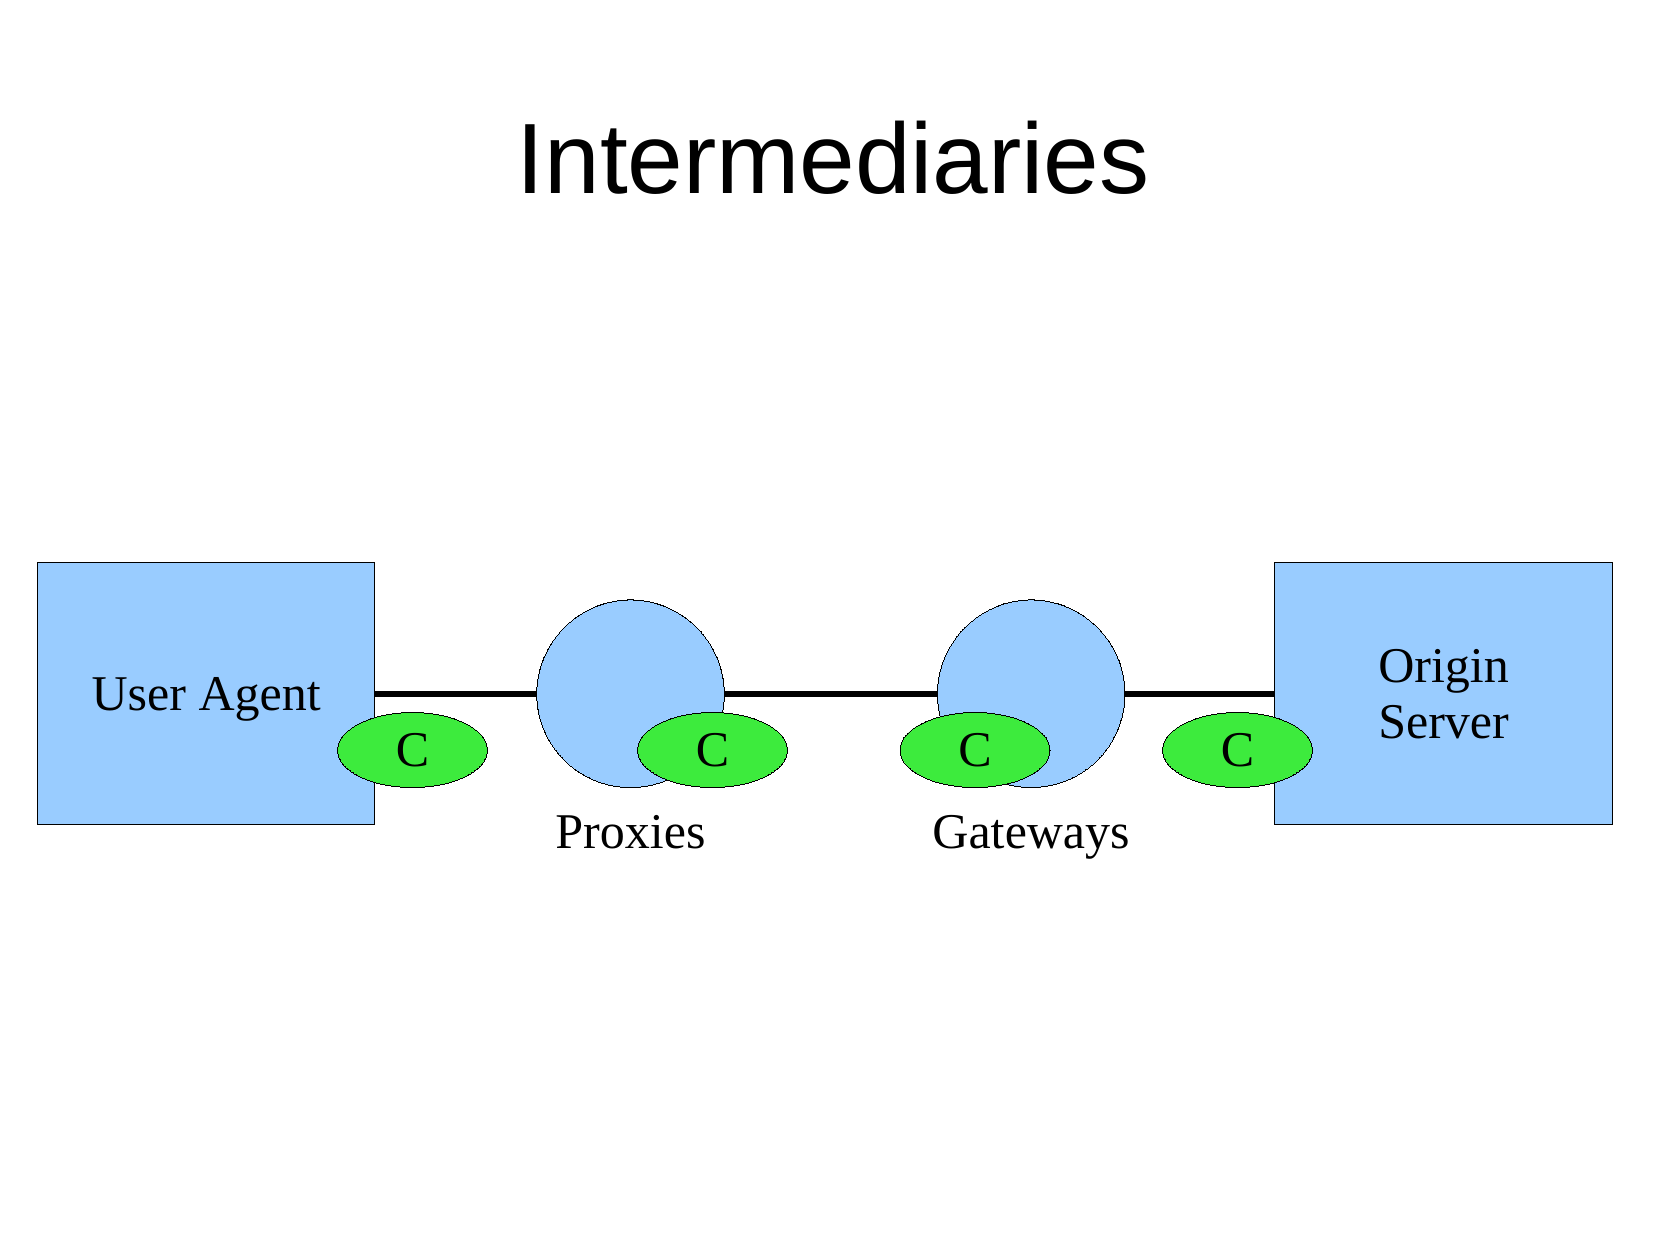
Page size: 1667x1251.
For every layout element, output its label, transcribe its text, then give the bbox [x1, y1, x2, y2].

text_box C [637, 712, 788, 788]
text_box C [337, 712, 488, 788]
text_box C [1162, 712, 1313, 788]
text_box C [900, 712, 1051, 788]
text_box Origin Server [1274, 562, 1613, 825]
title Intermediaries [124, 103, 1542, 328]
text_box Proxies [536, 599, 725, 788]
text_box User Agent [37, 562, 375, 825]
text_box Gateways [937, 599, 1126, 788]
